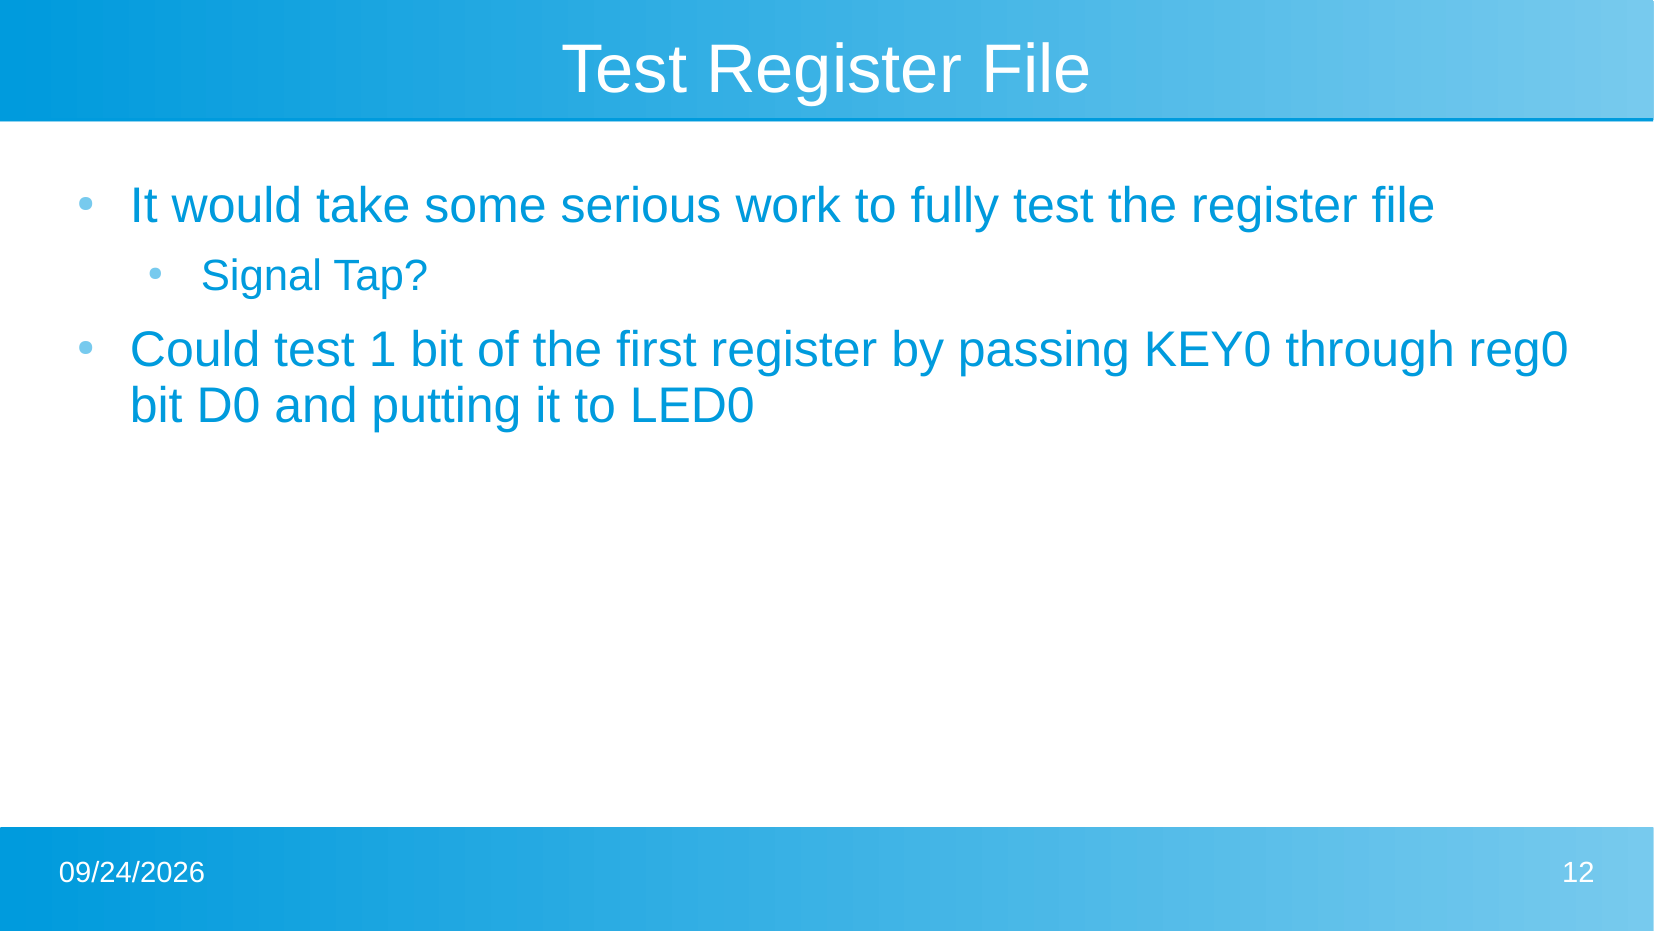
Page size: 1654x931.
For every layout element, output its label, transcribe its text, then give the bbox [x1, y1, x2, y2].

title Test Register File [59, 29, 1595, 108]
list It would take some serious work to fully test the register file Signal Tap? Could test 1 bit of the first register by passing KEY0 through reg0 bit D0 and putting it to LED0 [59, 177, 1595, 768]
